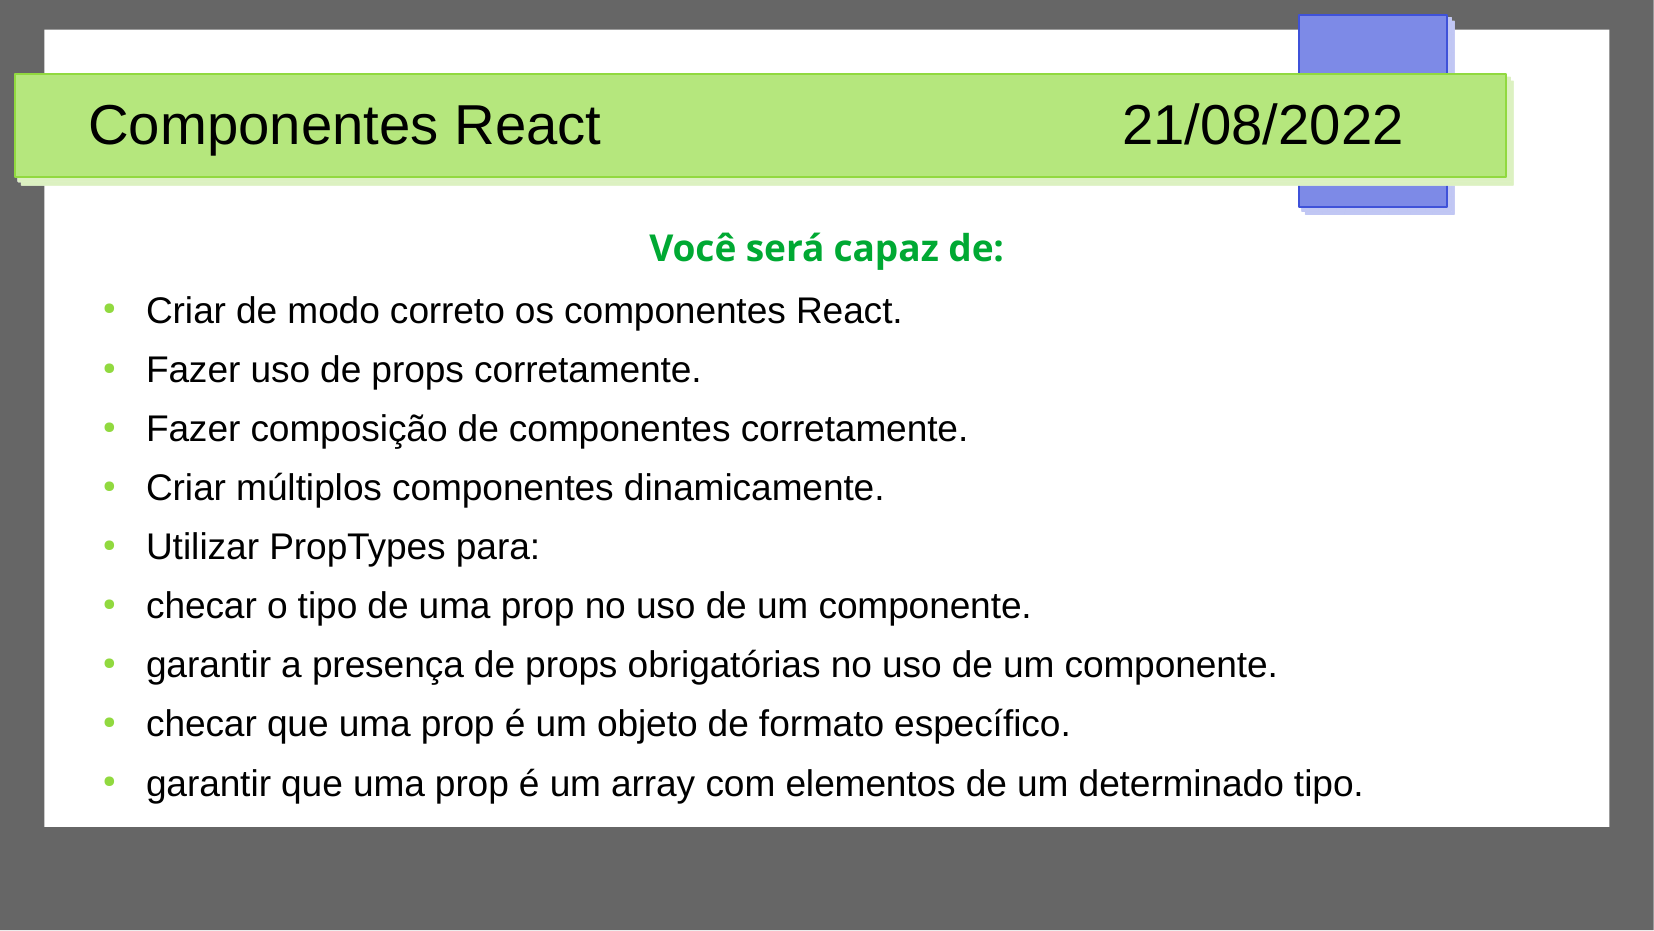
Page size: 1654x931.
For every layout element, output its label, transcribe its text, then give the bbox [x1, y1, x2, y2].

list Você será capaz de: Criar de modo correto os componentes React. Fazer uso de props corretamente. Fazer composição de componentes corretamente. Criar múltiplos componentes dinamicamente. Utilizar PropTypes para: checar o tipo de uma prop no uso de um componente. garantir a presença de props obrigatórias no uso de um componente. checar que uma prop é um objeto de formato específico. garantir que uma prop é um array com elementos de um determinado tipo. [88, 221, 1565, 813]
title Componentes React 21/08/2022 [88, 73, 1506, 178]
